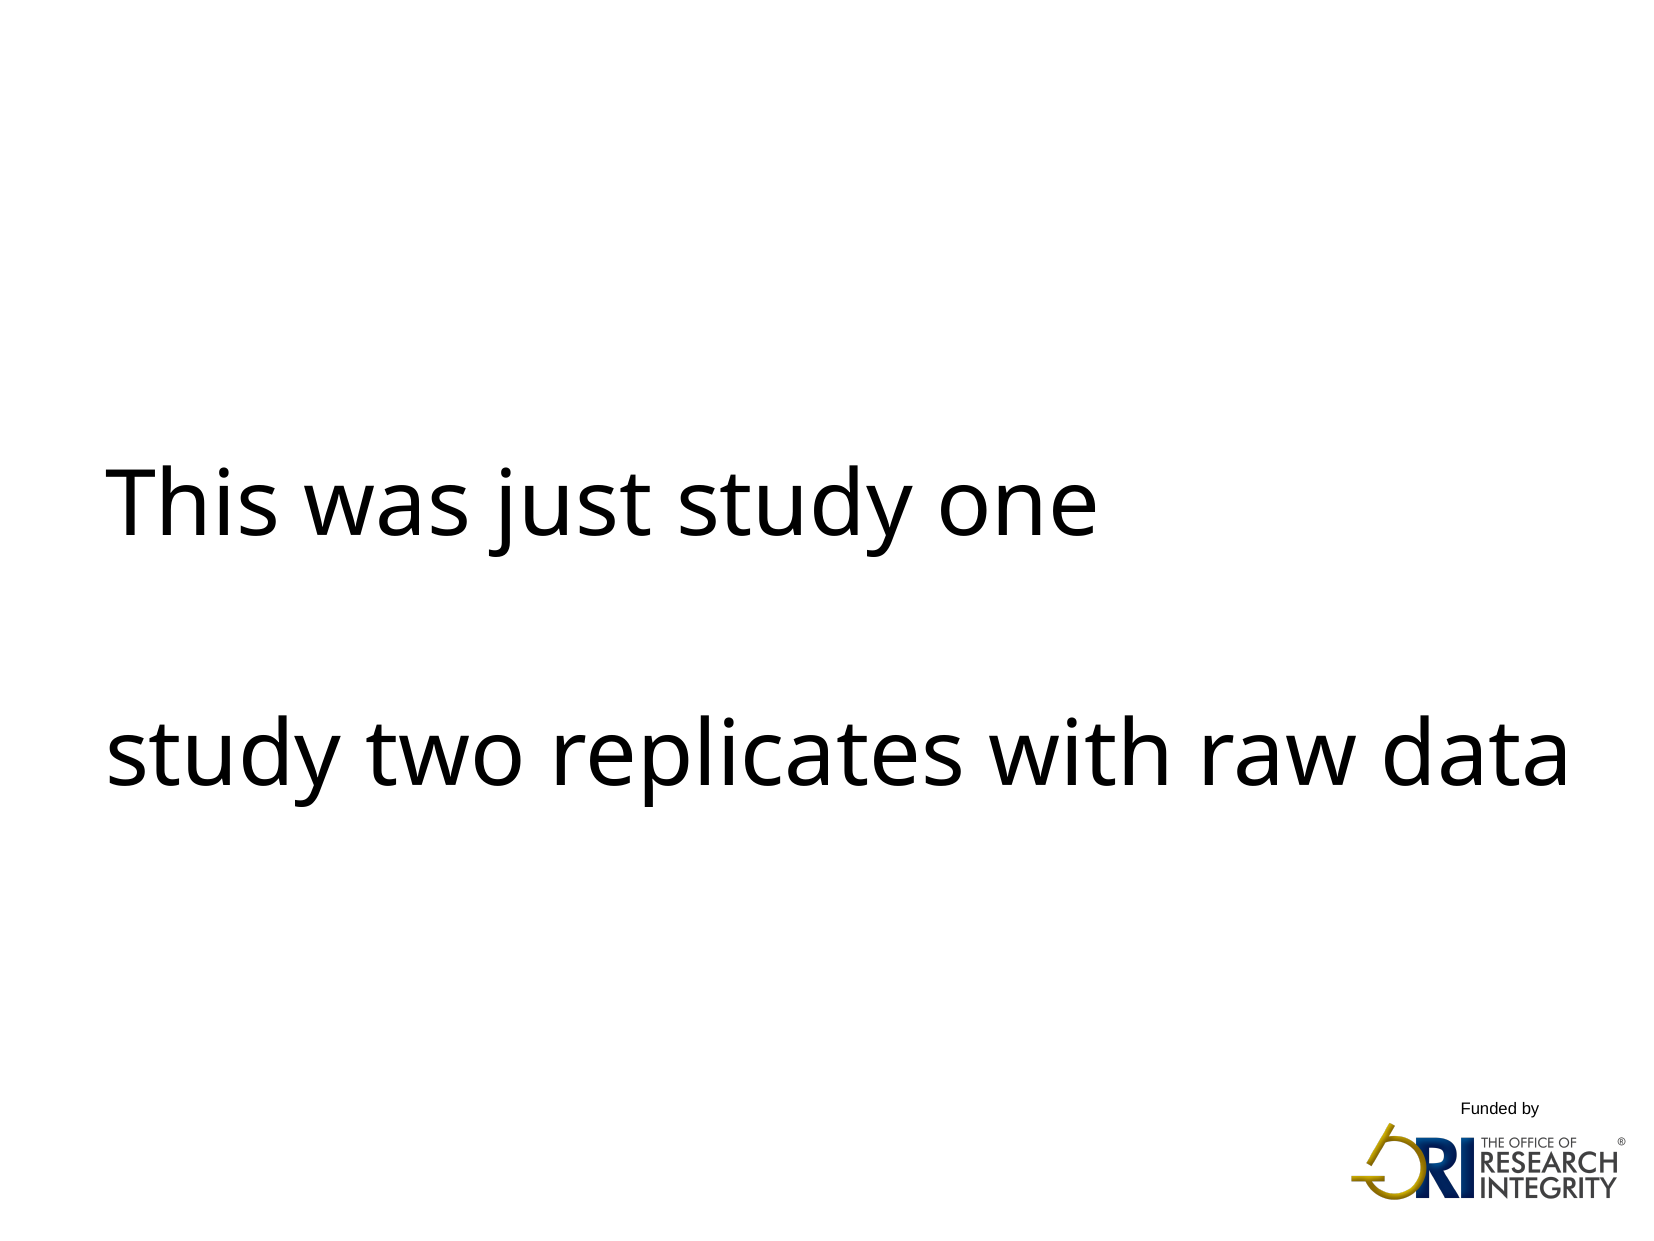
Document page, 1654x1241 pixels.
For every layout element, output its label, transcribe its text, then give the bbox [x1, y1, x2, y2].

picture [1341, 1110, 1636, 1216]
title This was just study one study two replicates with raw data [105, 290, 1594, 961]
text_box Funded by [1380, 1091, 1621, 1126]
